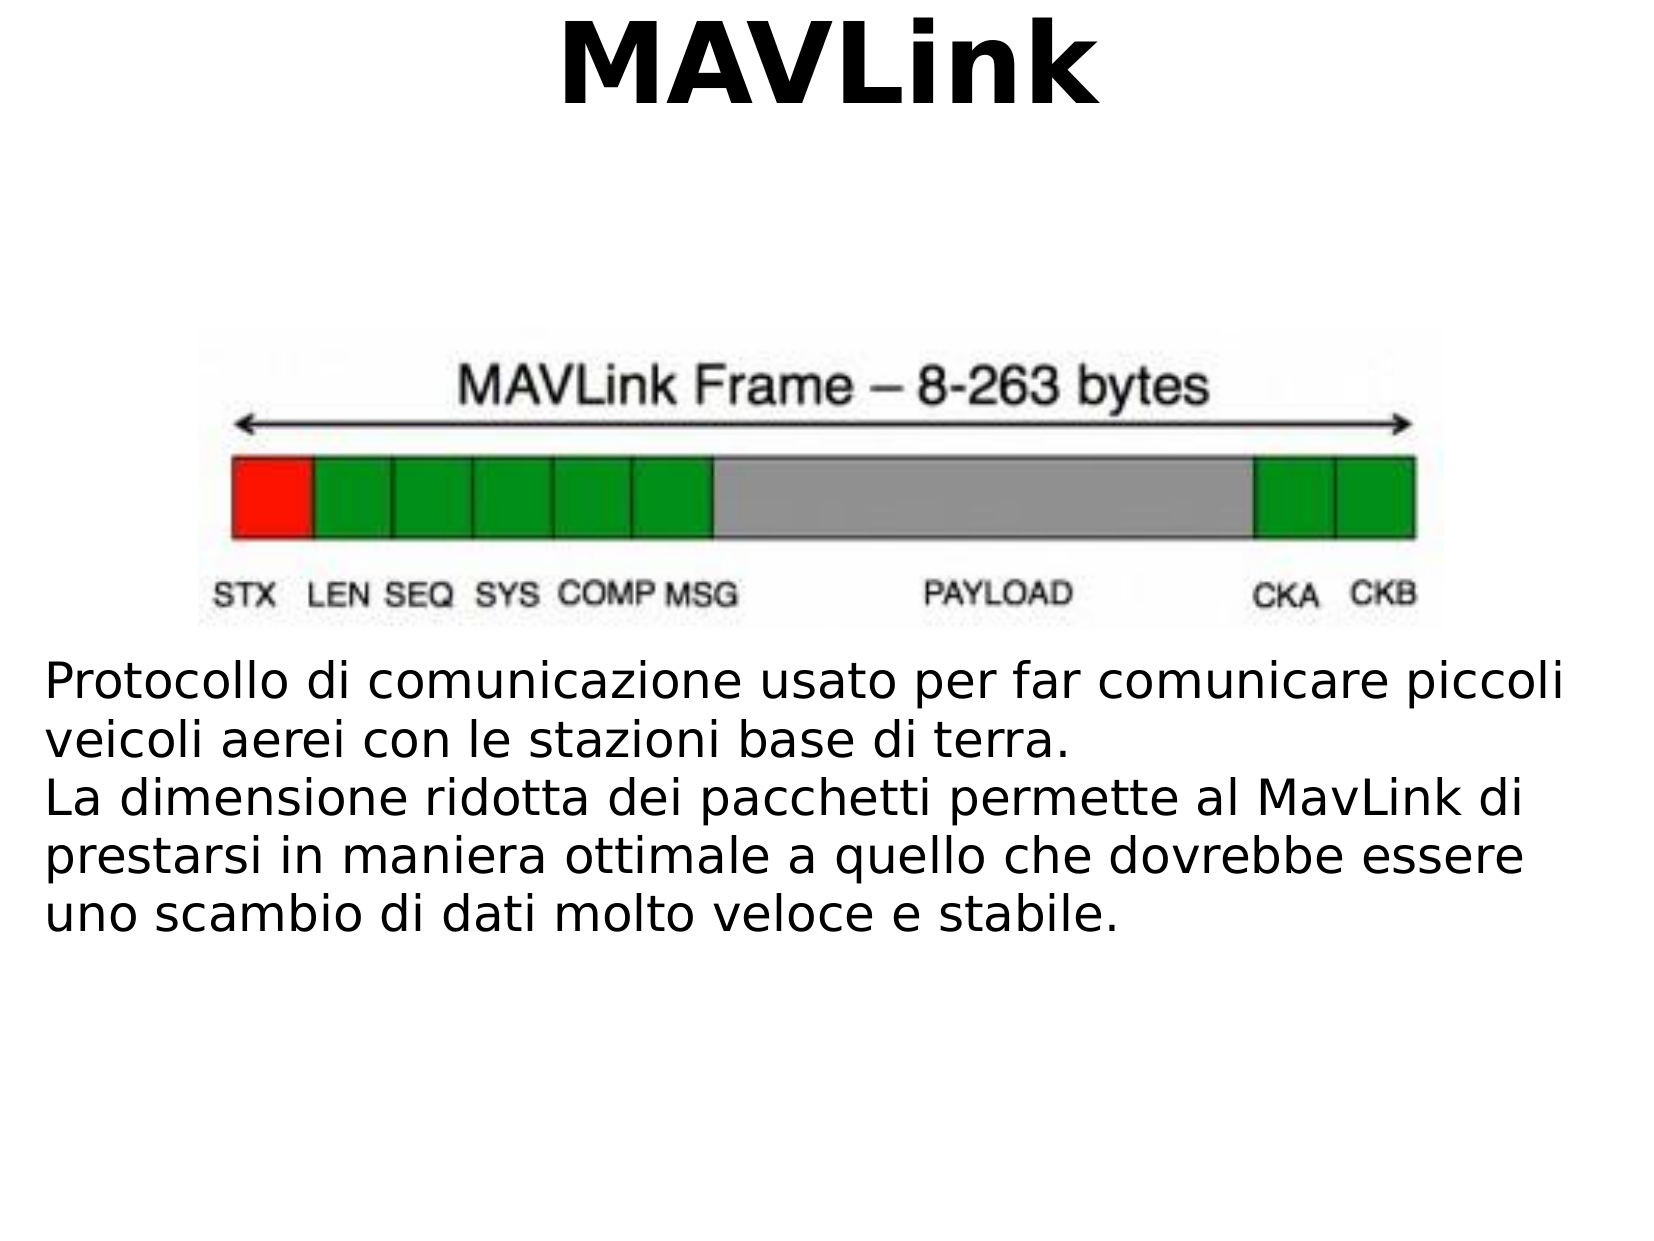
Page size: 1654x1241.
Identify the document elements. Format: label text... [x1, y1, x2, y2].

title MAVLink [82, 0, 1571, 168]
picture [198, 327, 1444, 630]
text_box Protocollo di comunicazione usato per far comunicare piccoli veicoli aerei con le stazioni base di terra. La dimensione ridotta dei pacchetti permette al MavLink di prestarsi in maniera ottimale a quello che dovrebbe essere uno scambio di dati molto veloce e stabile. [30, 645, 1636, 951]
